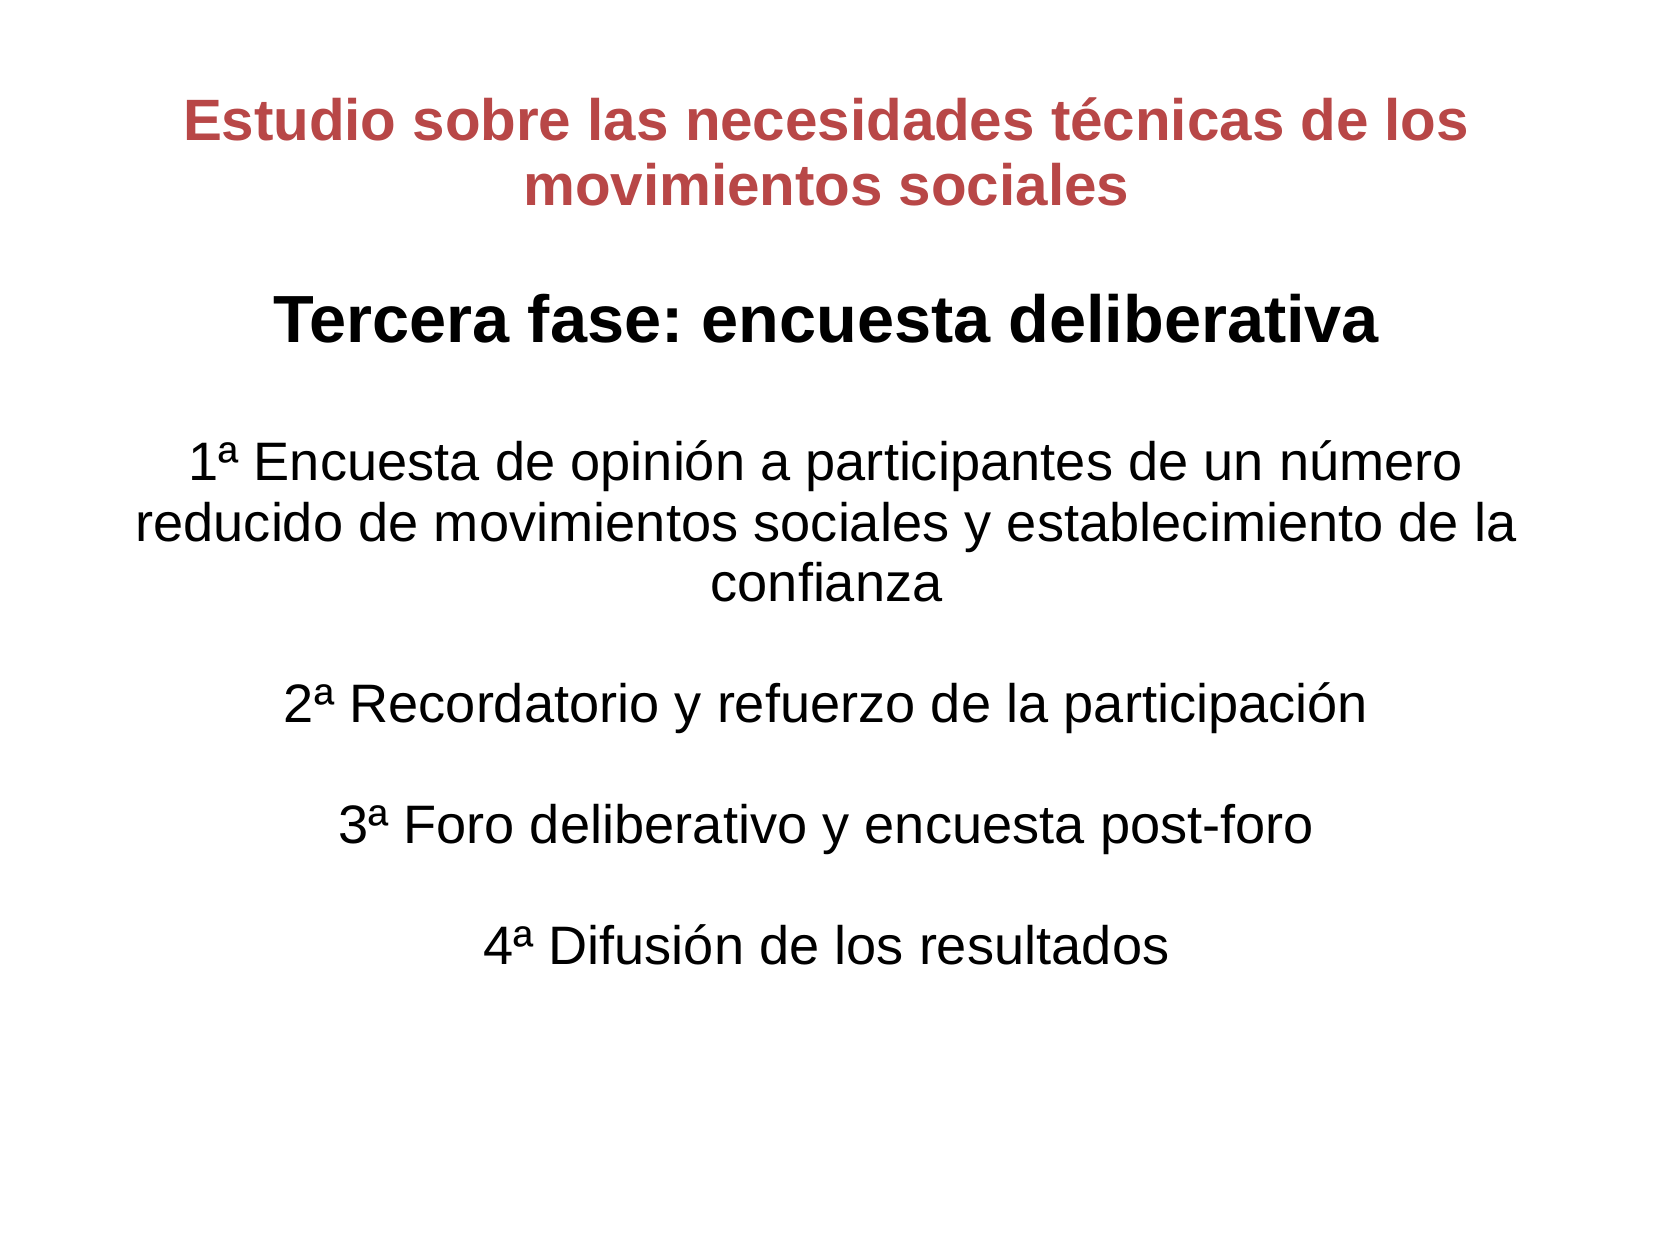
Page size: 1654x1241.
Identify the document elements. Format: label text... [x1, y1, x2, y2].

title Estudio sobre las necesidades técnicas de los movimientos sociales [82, 56, 1571, 132]
subtitle Tercera fase: encuesta deliberativa 1ª Encuesta de opinión a participantes de un número reducido de movimientos sociales y establecimiento de la confianza 2ª Recordatorio y refuerzo de la participación 3ª Foro deliberativo y encuesta post-foro 4ª Difusión de los resultados [82, 132, 1571, 1241]
